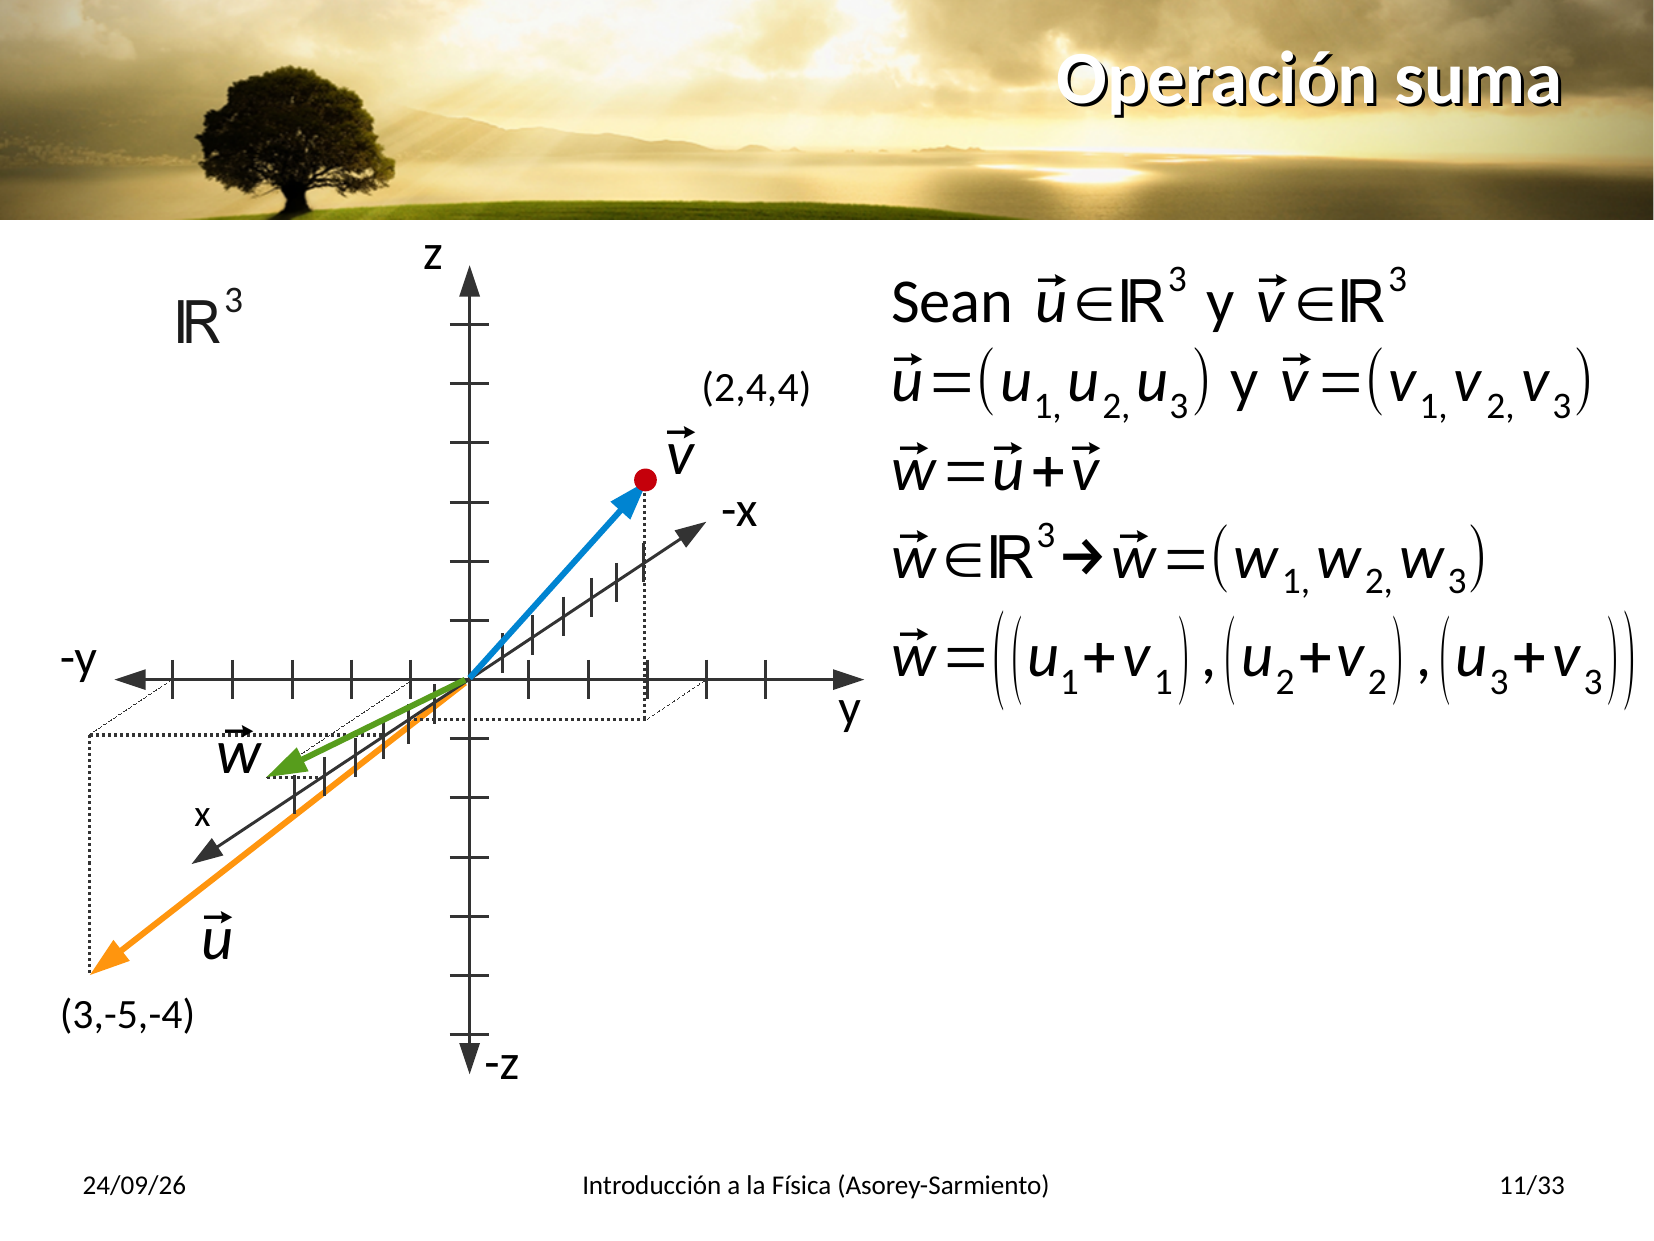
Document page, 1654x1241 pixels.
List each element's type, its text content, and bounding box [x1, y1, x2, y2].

chart [885, 255, 1644, 715]
text_box (2,4,4) [686, 363, 845, 434]
text_box y [823, 679, 886, 760]
chart [658, 415, 706, 492]
text_box -z [469, 1034, 544, 1115]
picture [0, 0, 1654, 220]
text_box -x [706, 481, 782, 562]
text_box z [408, 225, 467, 305]
title Operación suma [75, 19, 1564, 151]
chart [210, 714, 270, 791]
chart [195, 900, 242, 977]
text_box -y [45, 630, 122, 710]
chart [169, 276, 249, 356]
text_box x [179, 790, 241, 871]
text_box (3,-5,-4) [45, 990, 241, 1060]
text_box [635, 470, 656, 490]
